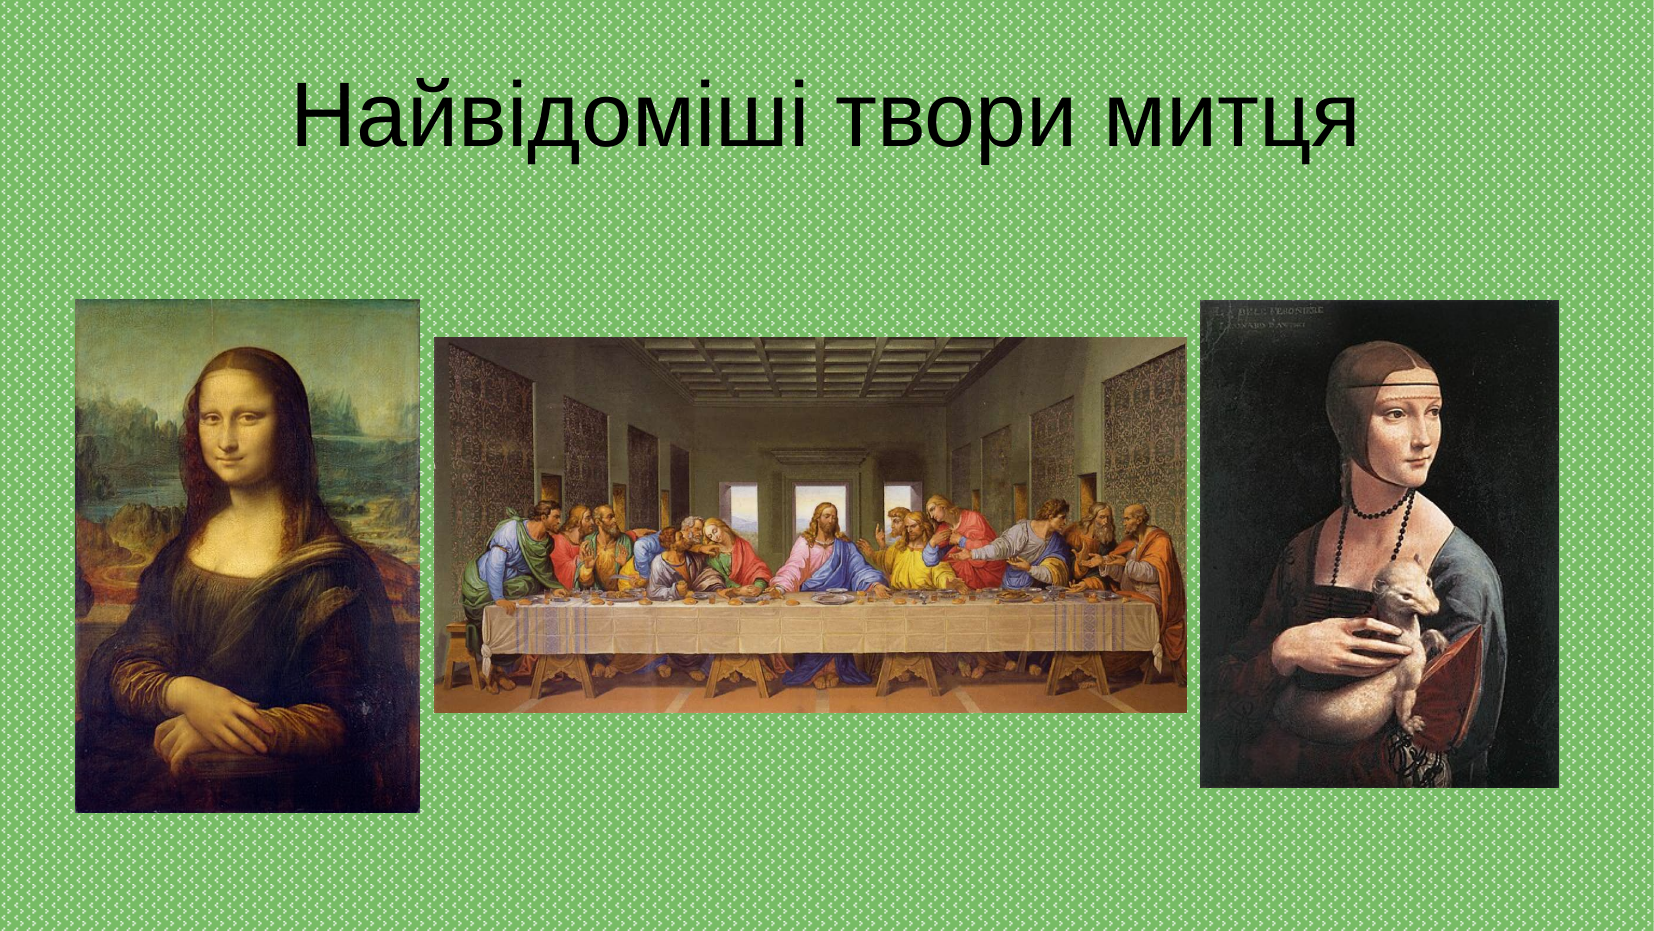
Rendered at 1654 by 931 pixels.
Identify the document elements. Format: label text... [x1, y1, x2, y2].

picture [0, 0, 1654, 931]
title Найвідоміші твори митця [82, 37, 1571, 193]
